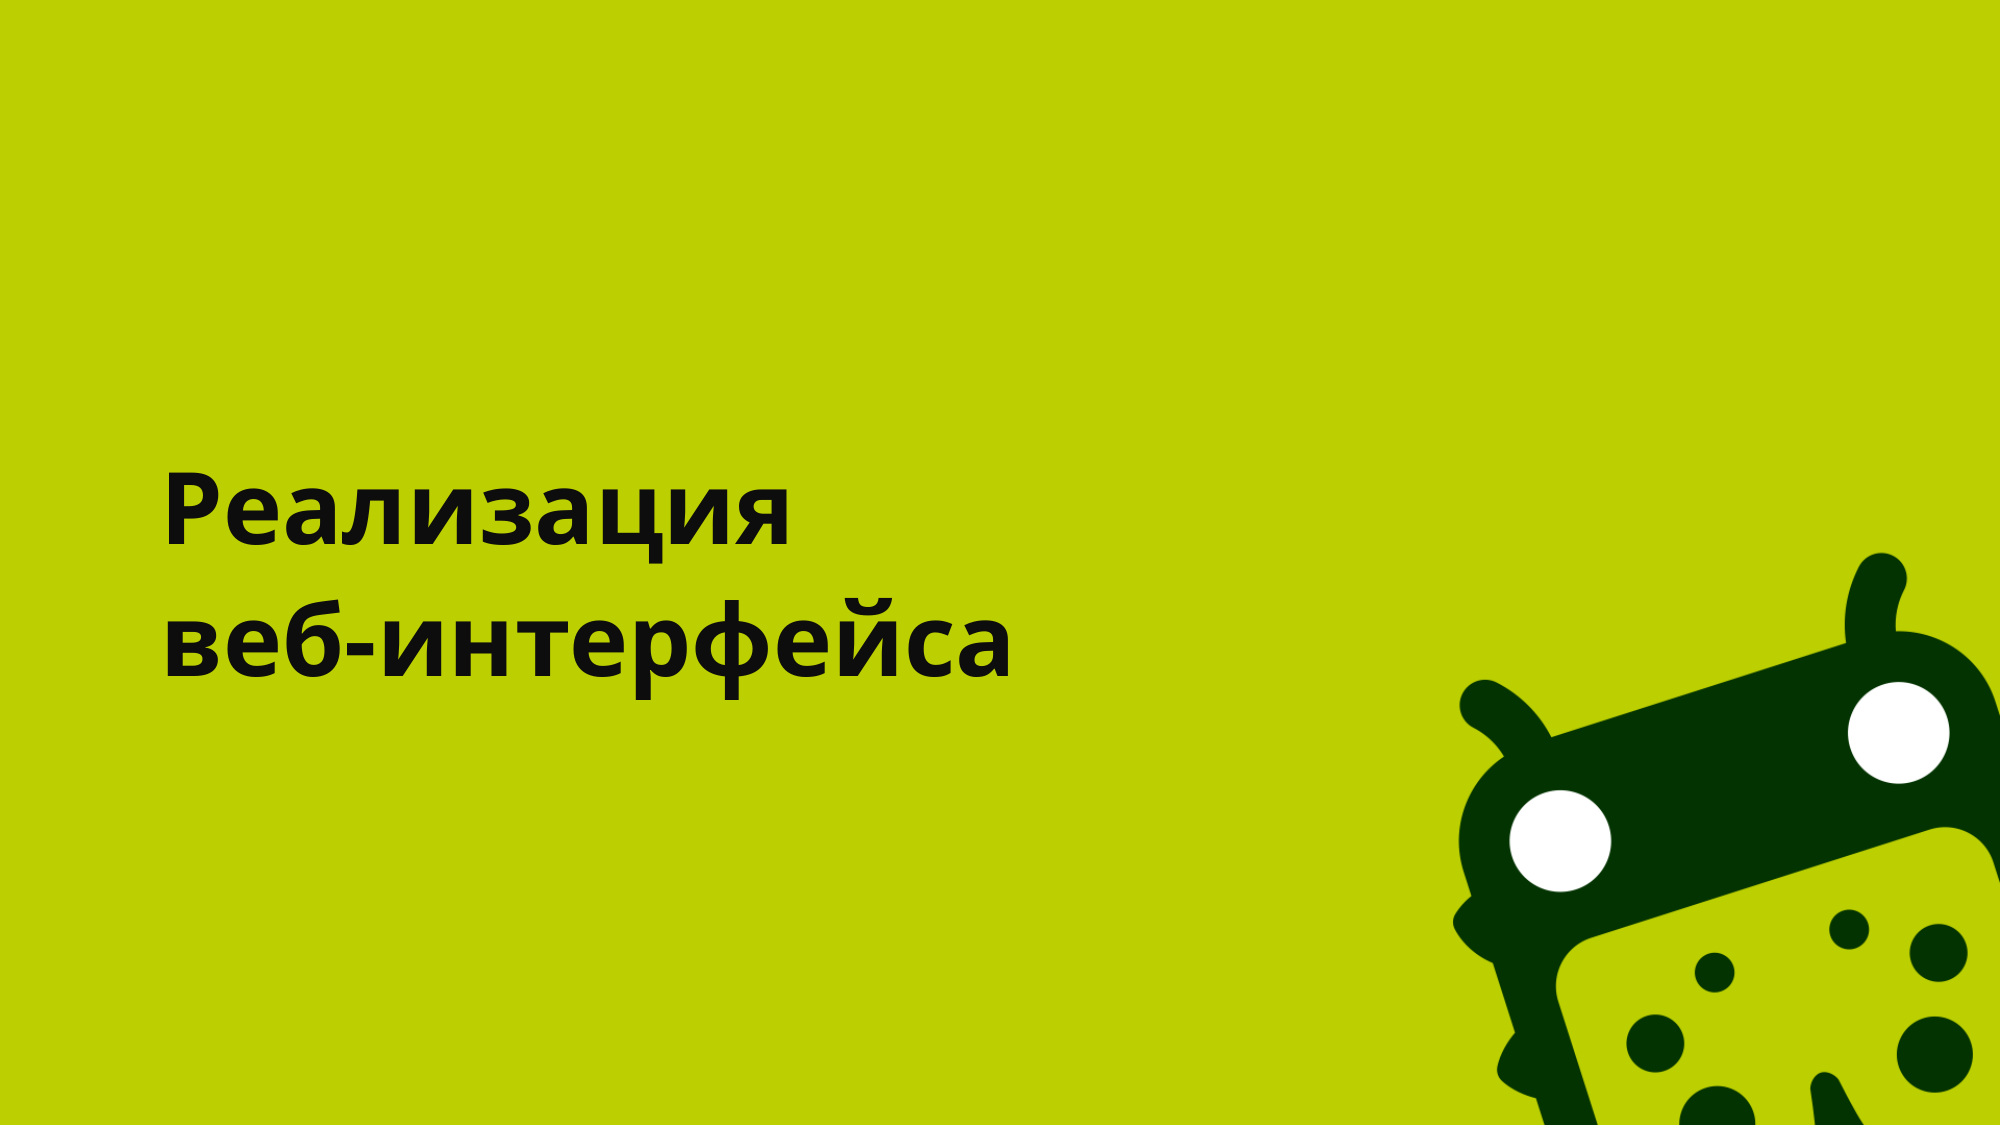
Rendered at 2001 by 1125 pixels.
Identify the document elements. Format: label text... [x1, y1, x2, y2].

picture [0, 0, 2000, 1125]
text_box Реализация веб-интерфейса [146, 425, 1397, 704]
